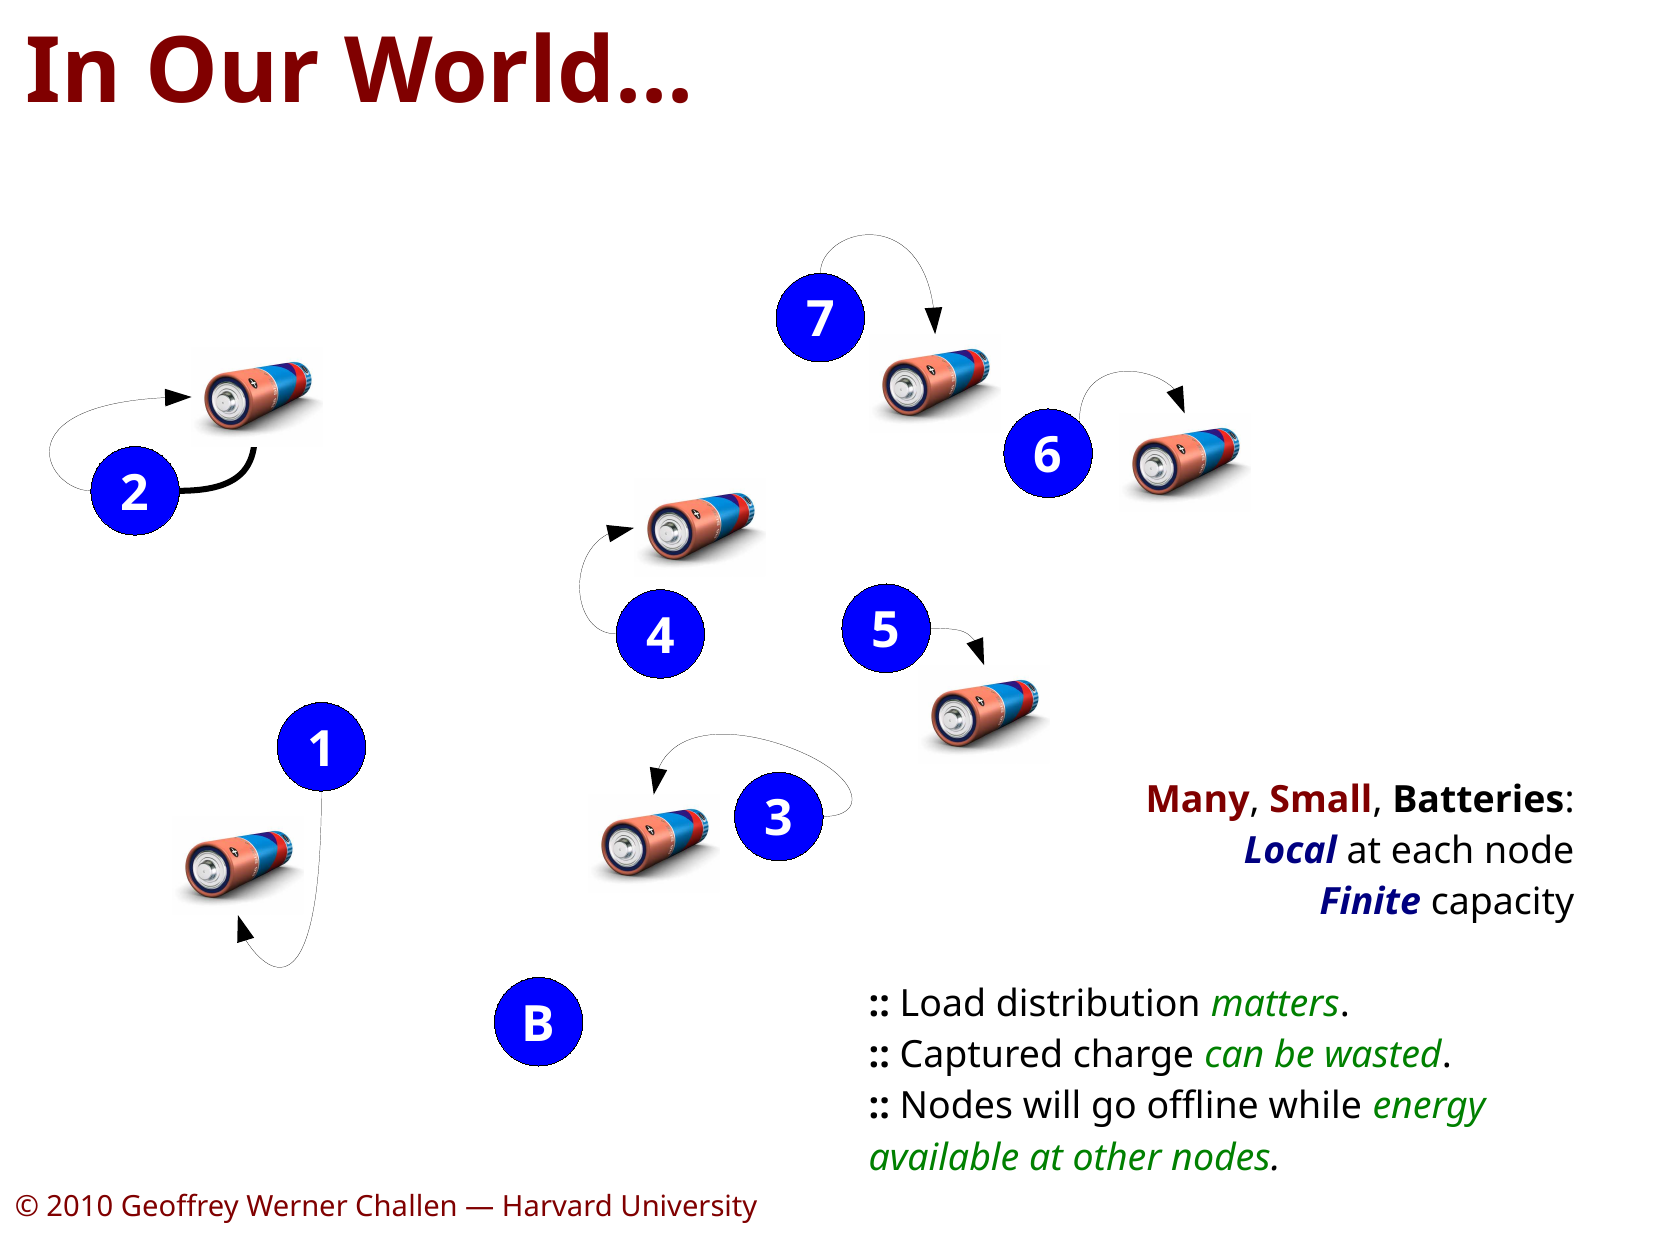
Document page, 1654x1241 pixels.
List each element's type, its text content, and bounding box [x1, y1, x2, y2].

picture [172, 816, 304, 916]
picture [634, 478, 766, 578]
text_box 2 [90, 446, 180, 536]
text_box 4 [616, 589, 705, 679]
picture [869, 334, 1001, 433]
text_box 6 [1003, 408, 1093, 498]
text_box 3 [734, 772, 824, 861]
picture [1119, 413, 1251, 512]
text_box 7 [776, 273, 865, 362]
picture [588, 794, 720, 893]
text_box Many, Small, Batteries: Local at each node Finite capacity :: Load distribution matters. :: Captured charge can be wasted. :: Nodes will go offline while energy available at other nodes. [853, 765, 1590, 1135]
text_box 5 [841, 583, 931, 673]
text_box 1 [277, 702, 366, 792]
text_box B [494, 977, 583, 1067]
picture [918, 665, 1050, 764]
title In Our World... [25, 12, 1438, 121]
picture [191, 347, 323, 447]
